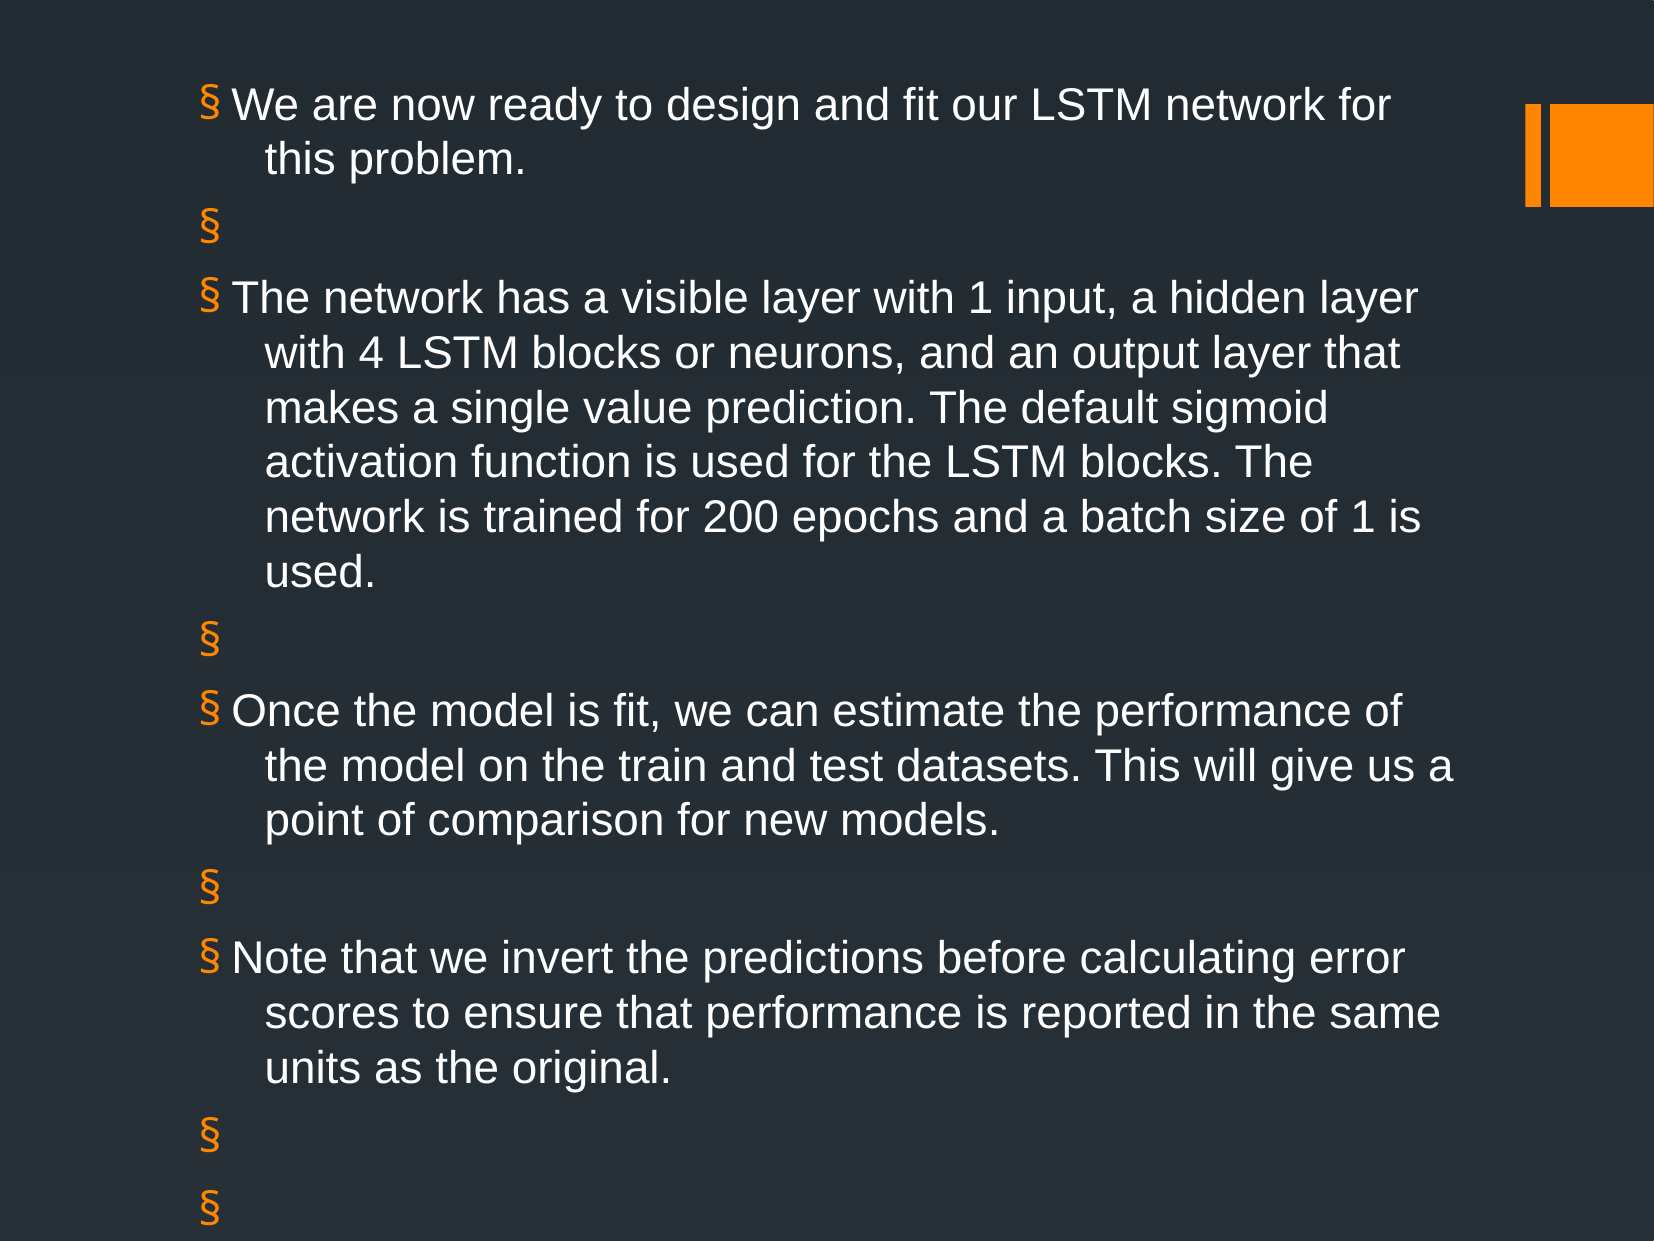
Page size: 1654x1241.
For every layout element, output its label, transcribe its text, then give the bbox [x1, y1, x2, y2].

list We are now ready to design and fit our LSTM network for this problem. The network has a visible layer with 1 input, a hidden layer with 4 LSTM blocks or neurons, and an output layer that makes a single value prediction. The default sigmoid activation function is used for the LSTM blocks. The network is trained for 200 epochs and a batch size of 1 is used. Once the model is fit, we can estimate the performance of the model on the train and test datasets. This will give us a point of comparison for new models. Note that we invert the predictions before calculating error scores to ensure that performance is reported in the same units as the original. [165, 66, 1489, 1141]
